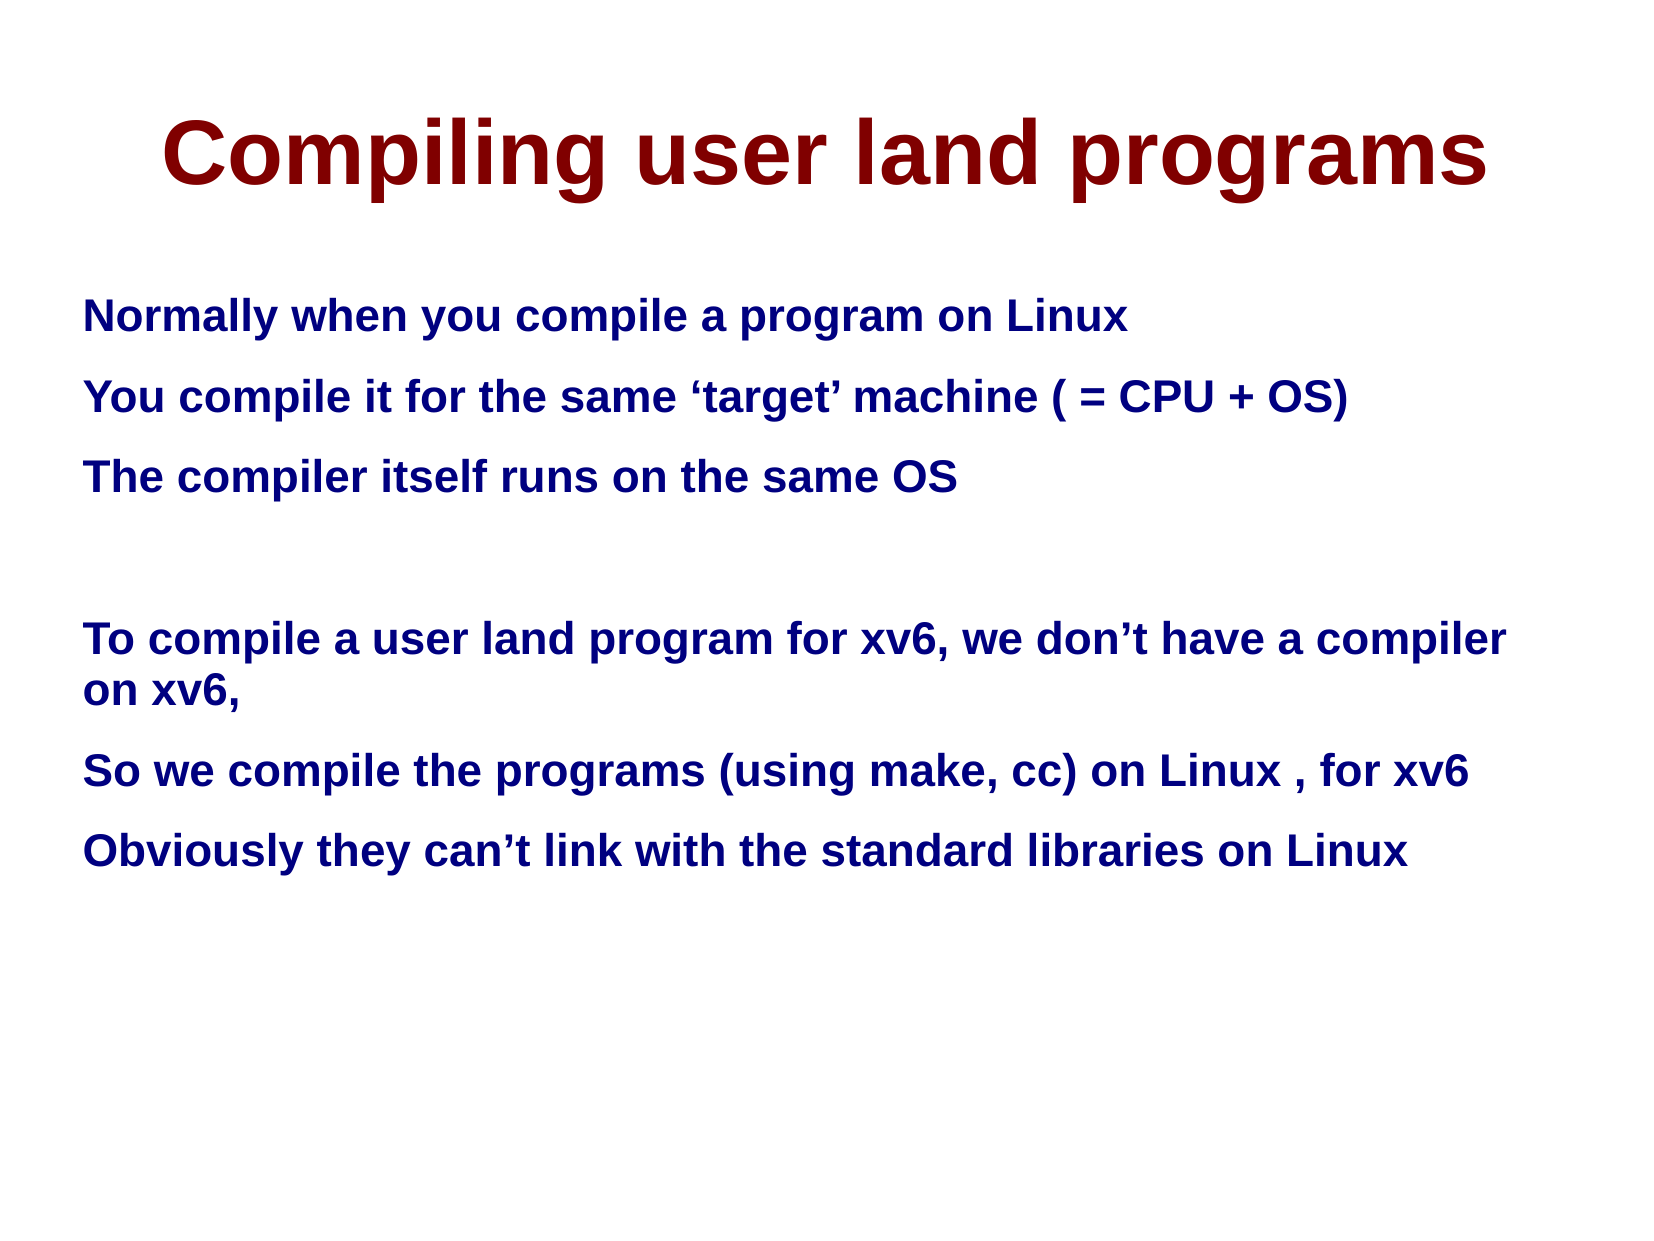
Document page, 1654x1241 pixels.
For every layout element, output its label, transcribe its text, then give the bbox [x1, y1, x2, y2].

list Normally when you compile a program on Linux You compile it for the same ‘target’ machine ( = CPU + OS) The compiler itself runs on the same OS To compile a user land program for xv6, we don’t have a compiler on xv6, So we compile the programs (using make, cc) on Linux , for xv6 Obviously they can’t link with the standard libraries on Linux [82, 290, 1571, 1010]
title Compiling user land programs [82, 49, 1571, 257]
